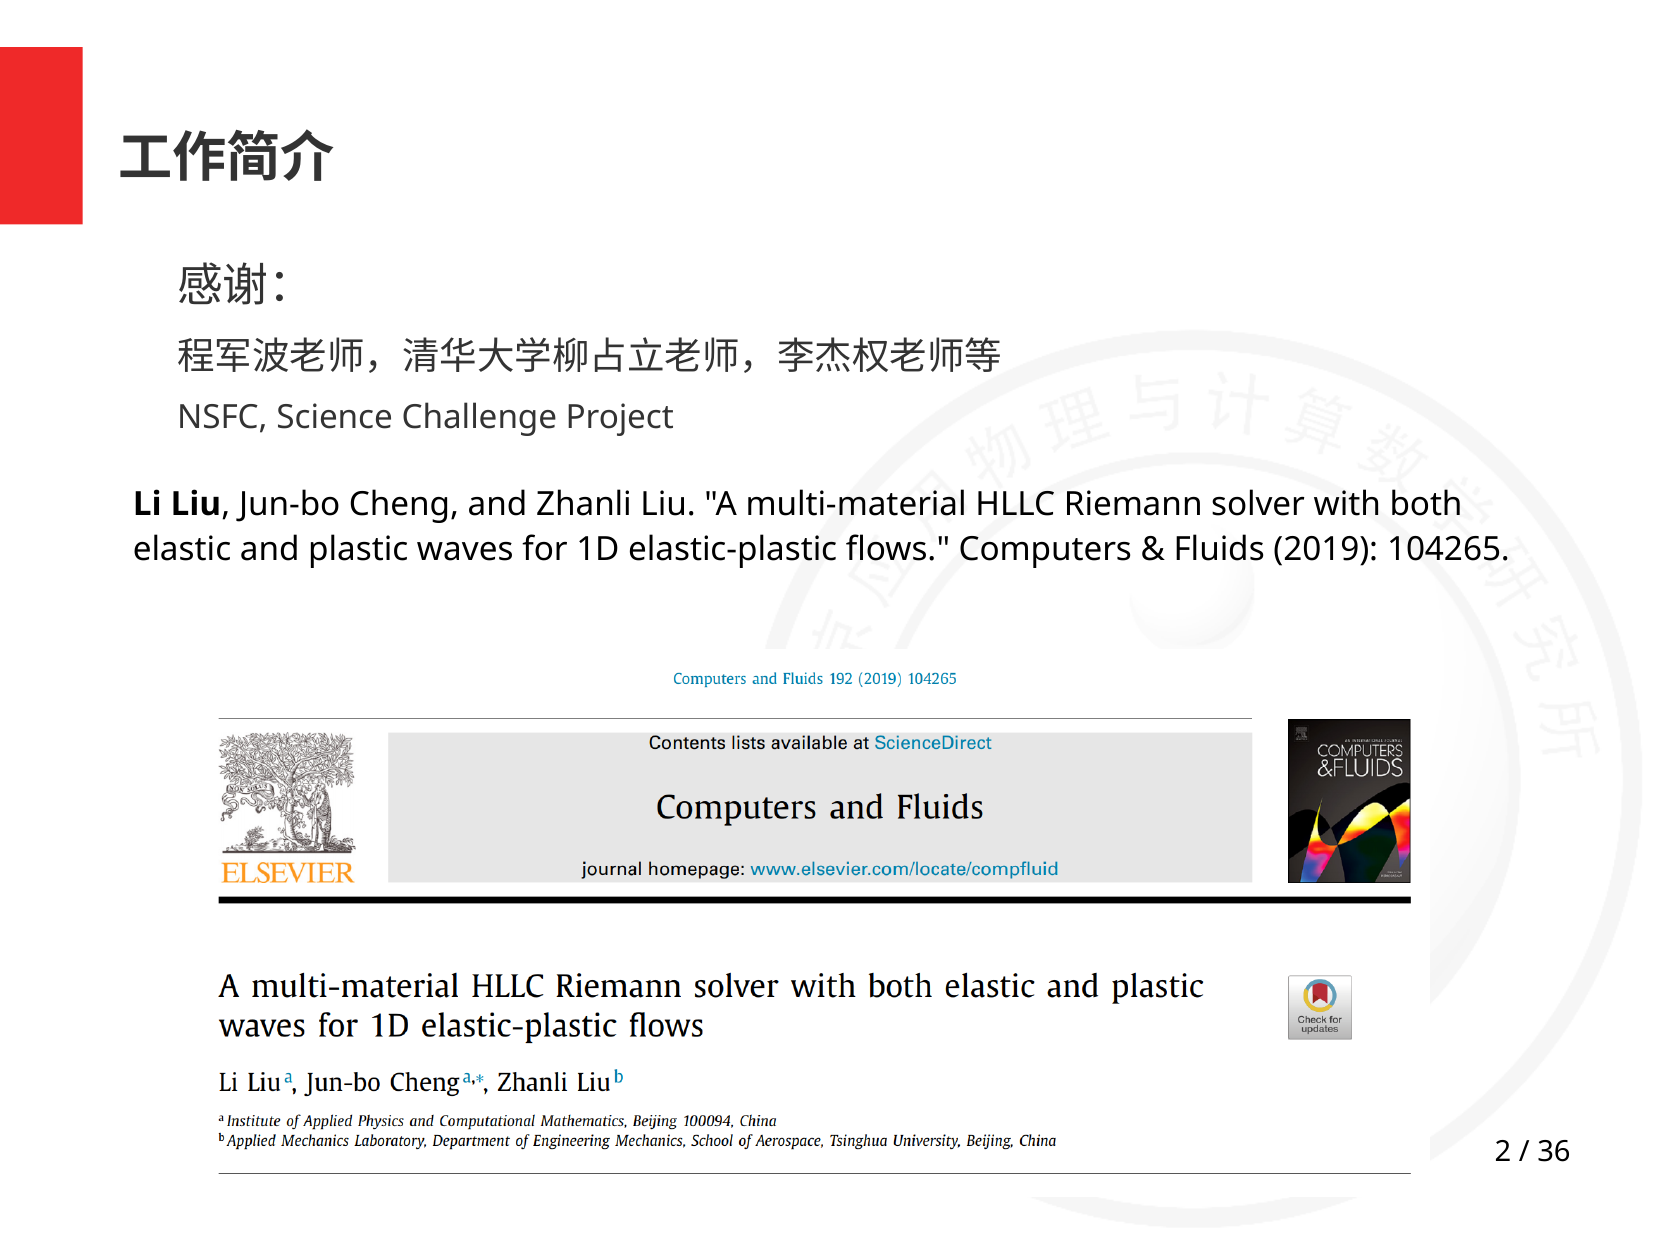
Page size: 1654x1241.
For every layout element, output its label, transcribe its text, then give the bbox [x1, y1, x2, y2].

picture [188, 321, 1654, 1241]
title 工作简介 [118, 49, 1571, 257]
text_box Li Liu, Jun-bo Cheng, and Zhanli Liu. "A multi-material HLLC Riemann solver with both elastic and plastic waves for 1D elastic-plastic flows." Computers & Fluids (2019): 104265. [118, 472, 1548, 629]
list 感谢： 程军波老师，清华大学柳占立老师，李杰权老师等 NSFC, Science Challenge Project [106, 248, 1524, 968]
